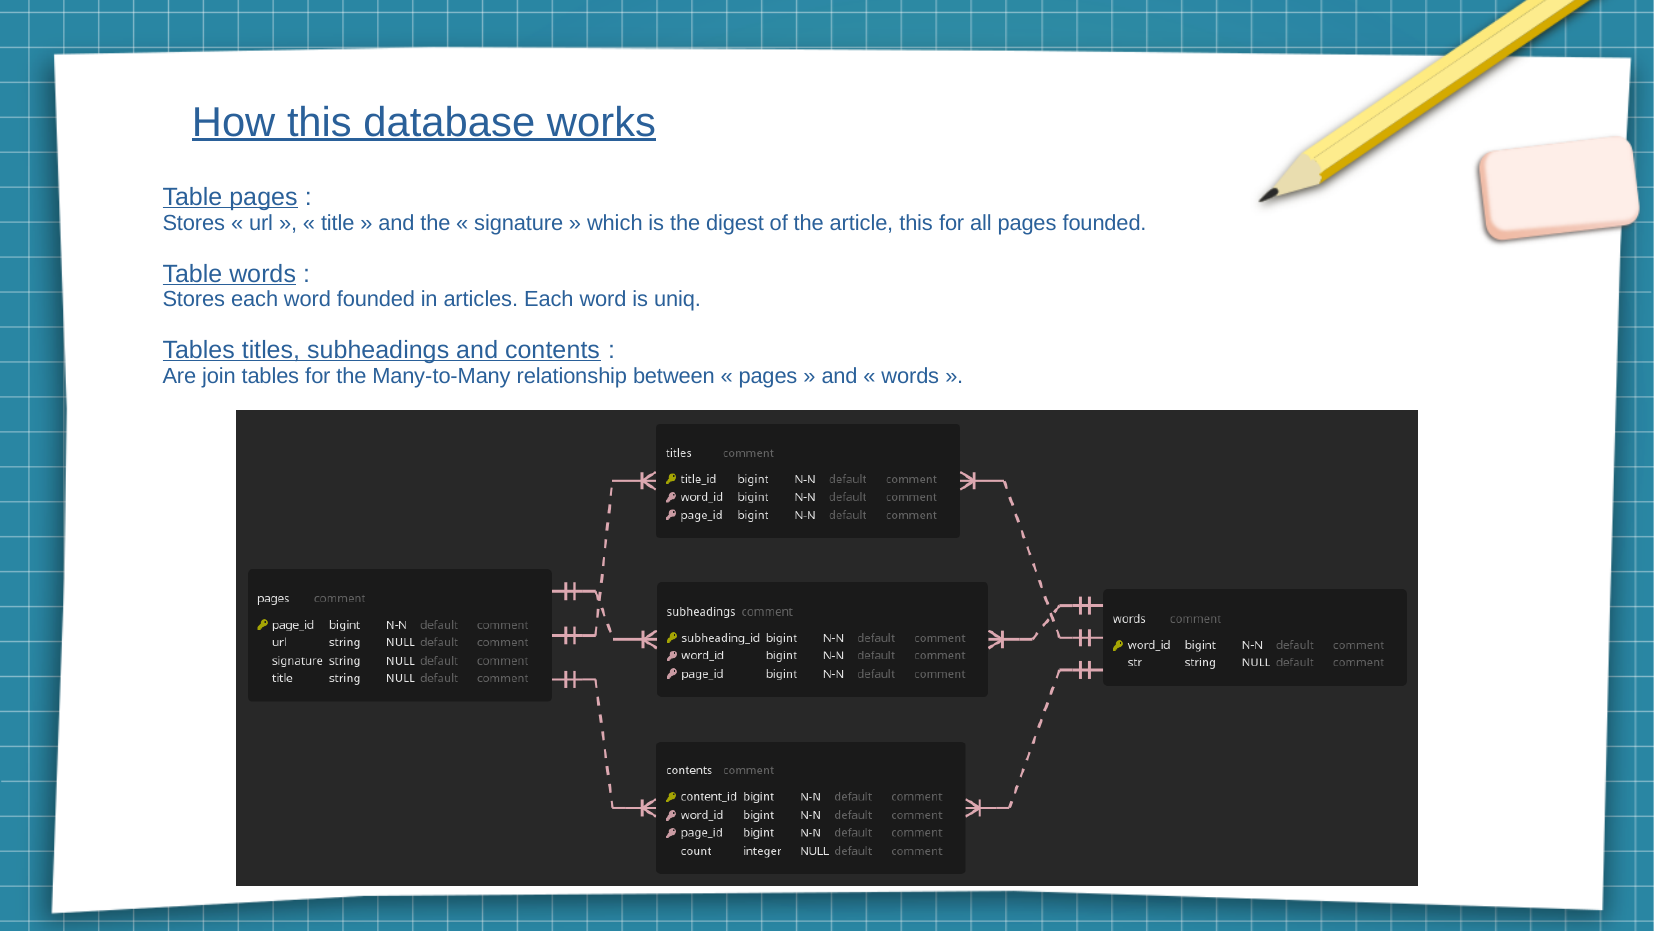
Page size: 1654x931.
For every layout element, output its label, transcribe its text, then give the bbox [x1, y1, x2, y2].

text_box How this database works [177, 90, 672, 153]
picture [0, 0, 1654, 931]
text_box Table pages : Stores « url », « title » and the « signature » which is the digest of the article, this for all pages founded. Table words : Stores each word founded in articles. Each word is uniq. Tables titles, subheadings and contents : Are join tables for the Many-to-Many relationship between « pages » and « words ». [147, 175, 1163, 396]
